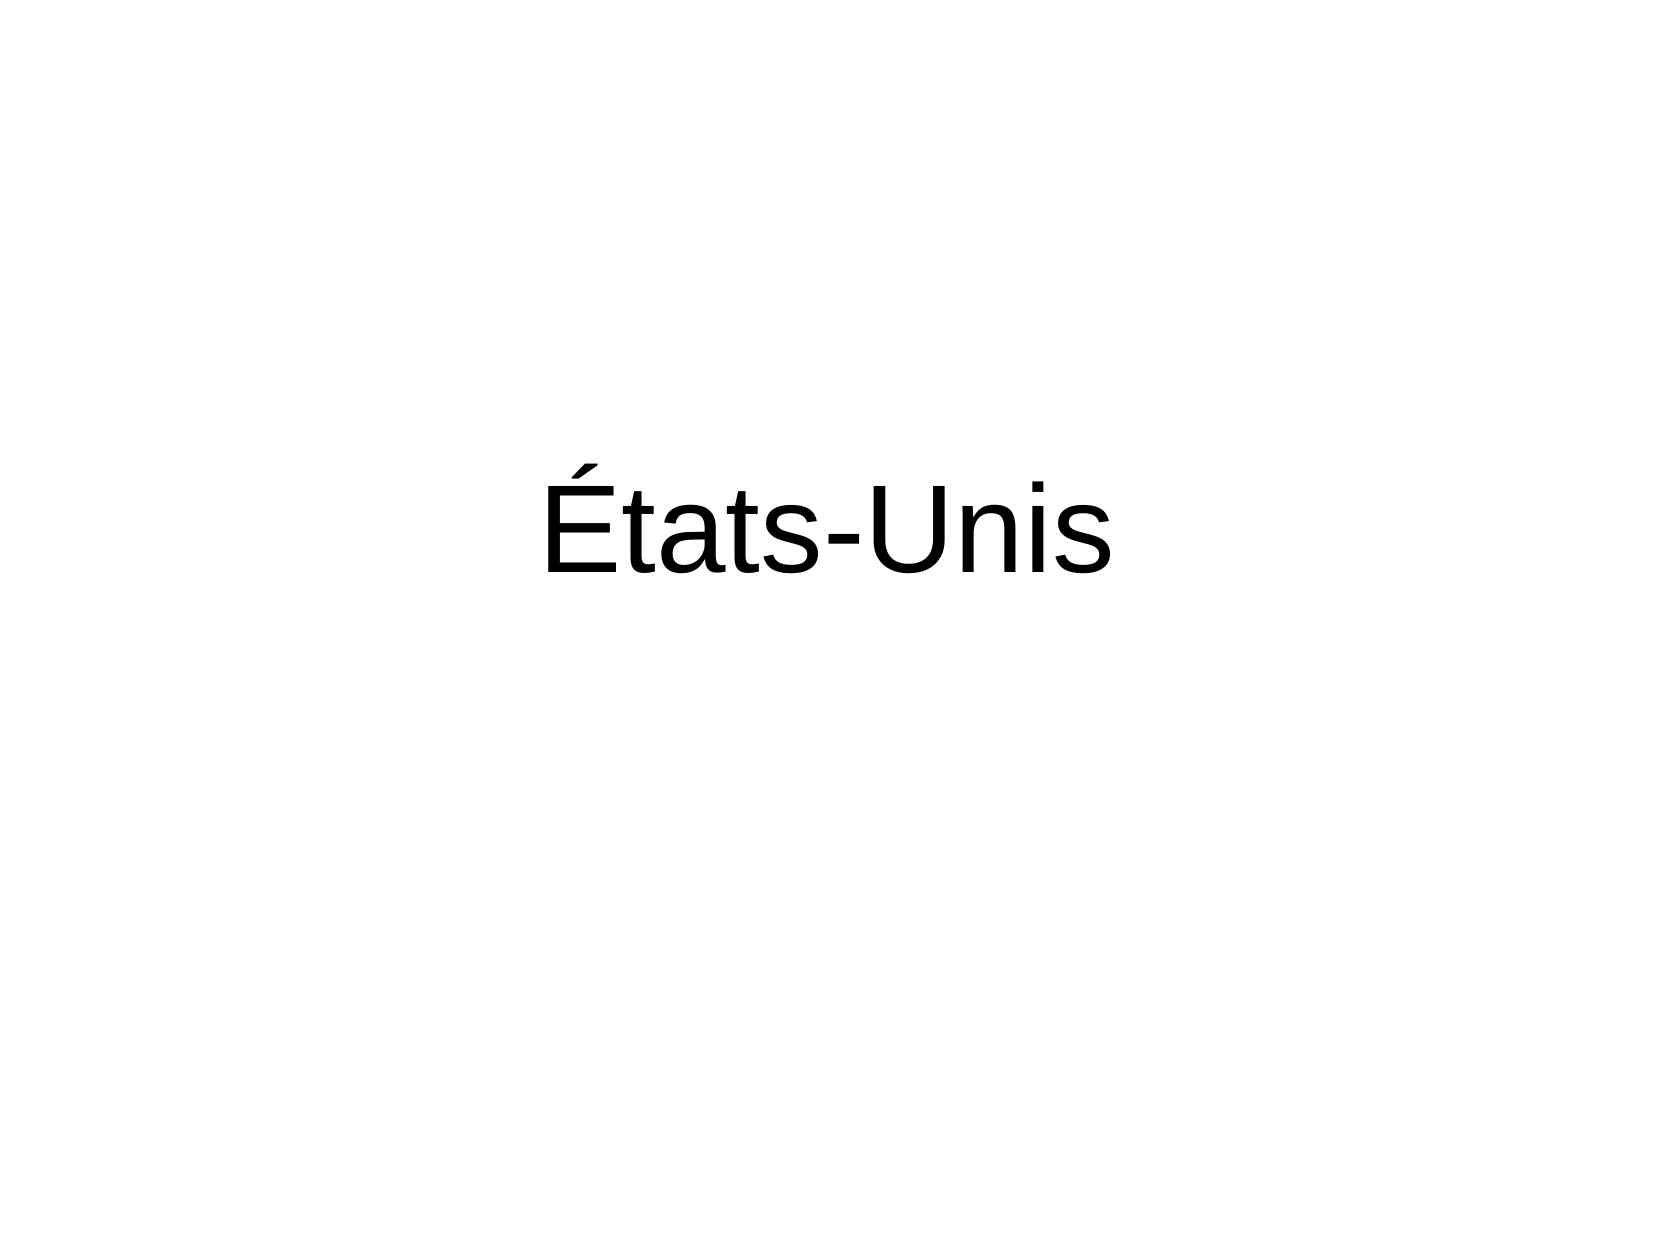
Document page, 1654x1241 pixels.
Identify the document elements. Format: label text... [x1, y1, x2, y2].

subtitle États-Unis [82, 49, 1571, 1010]
